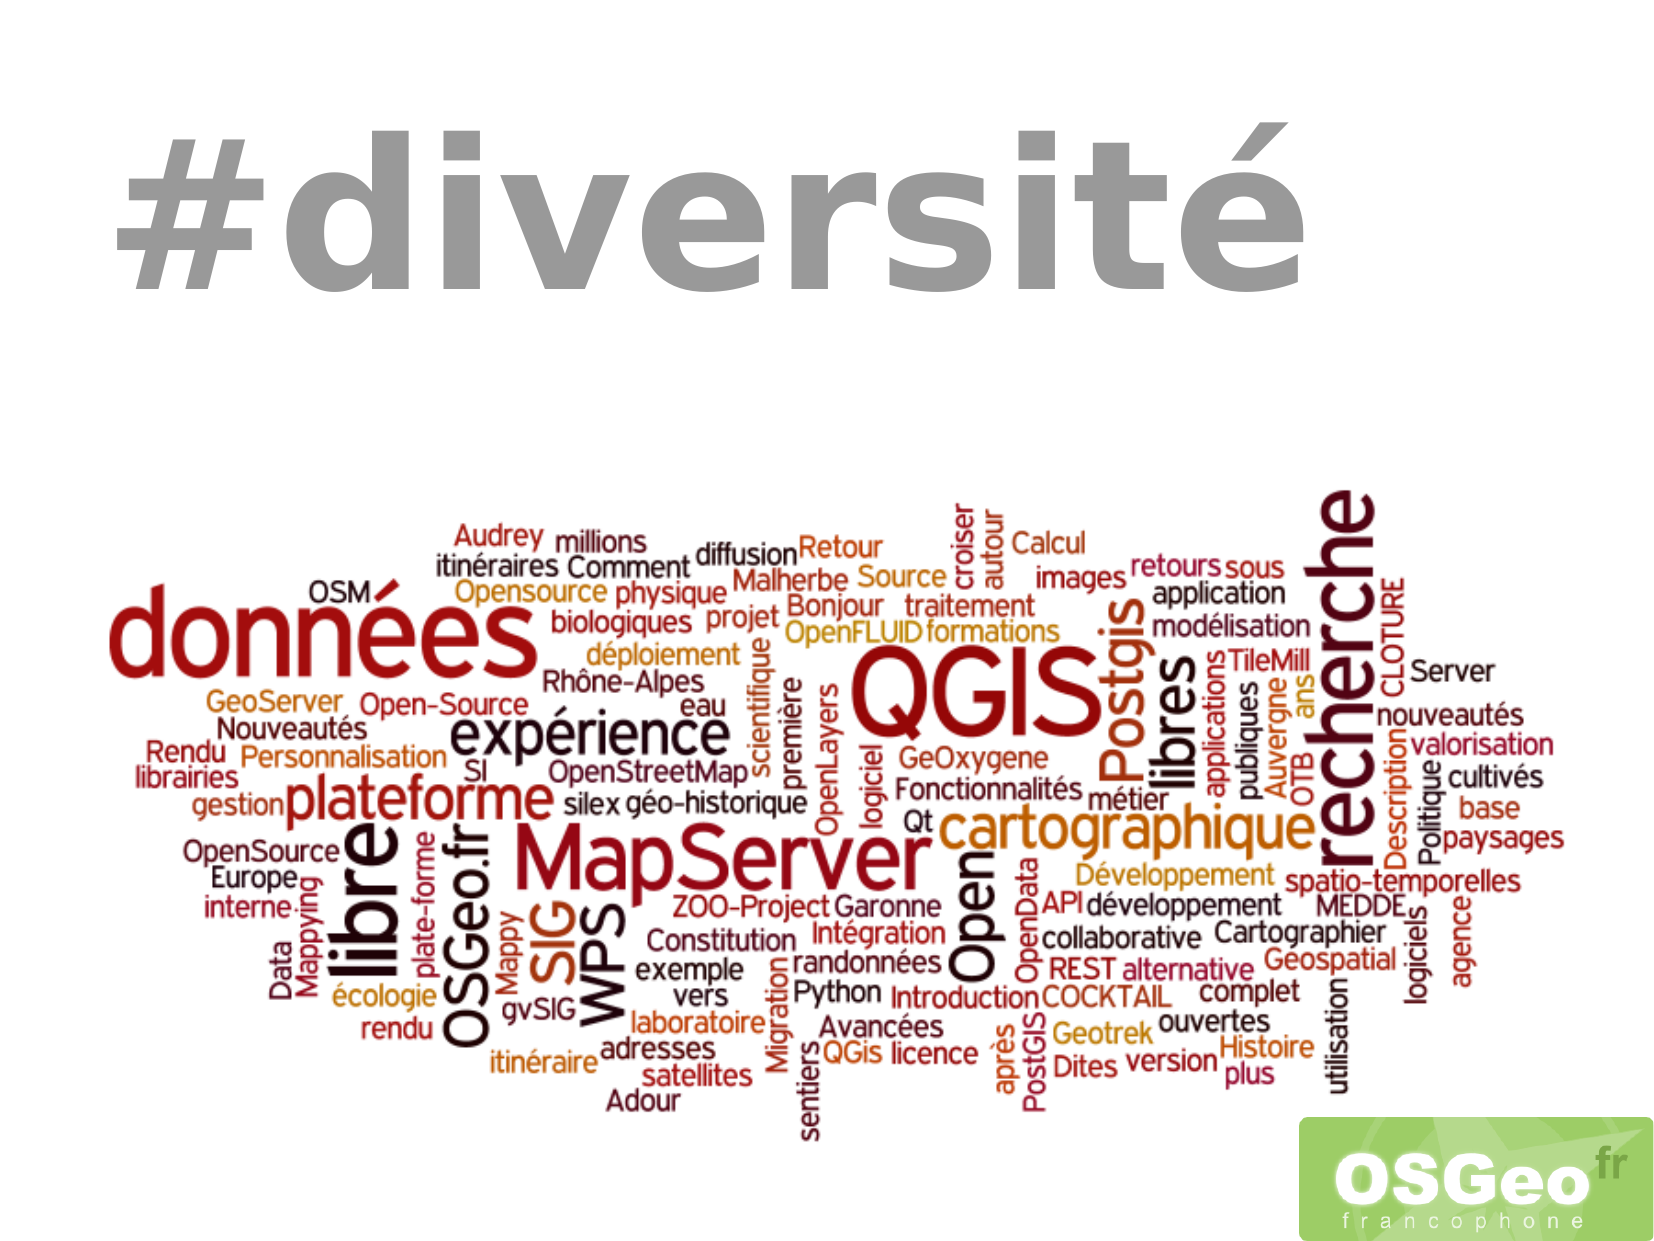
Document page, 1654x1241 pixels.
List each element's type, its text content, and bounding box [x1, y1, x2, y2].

text_box #diversité [88, 88, 1600, 443]
picture [88, 443, 1654, 1241]
